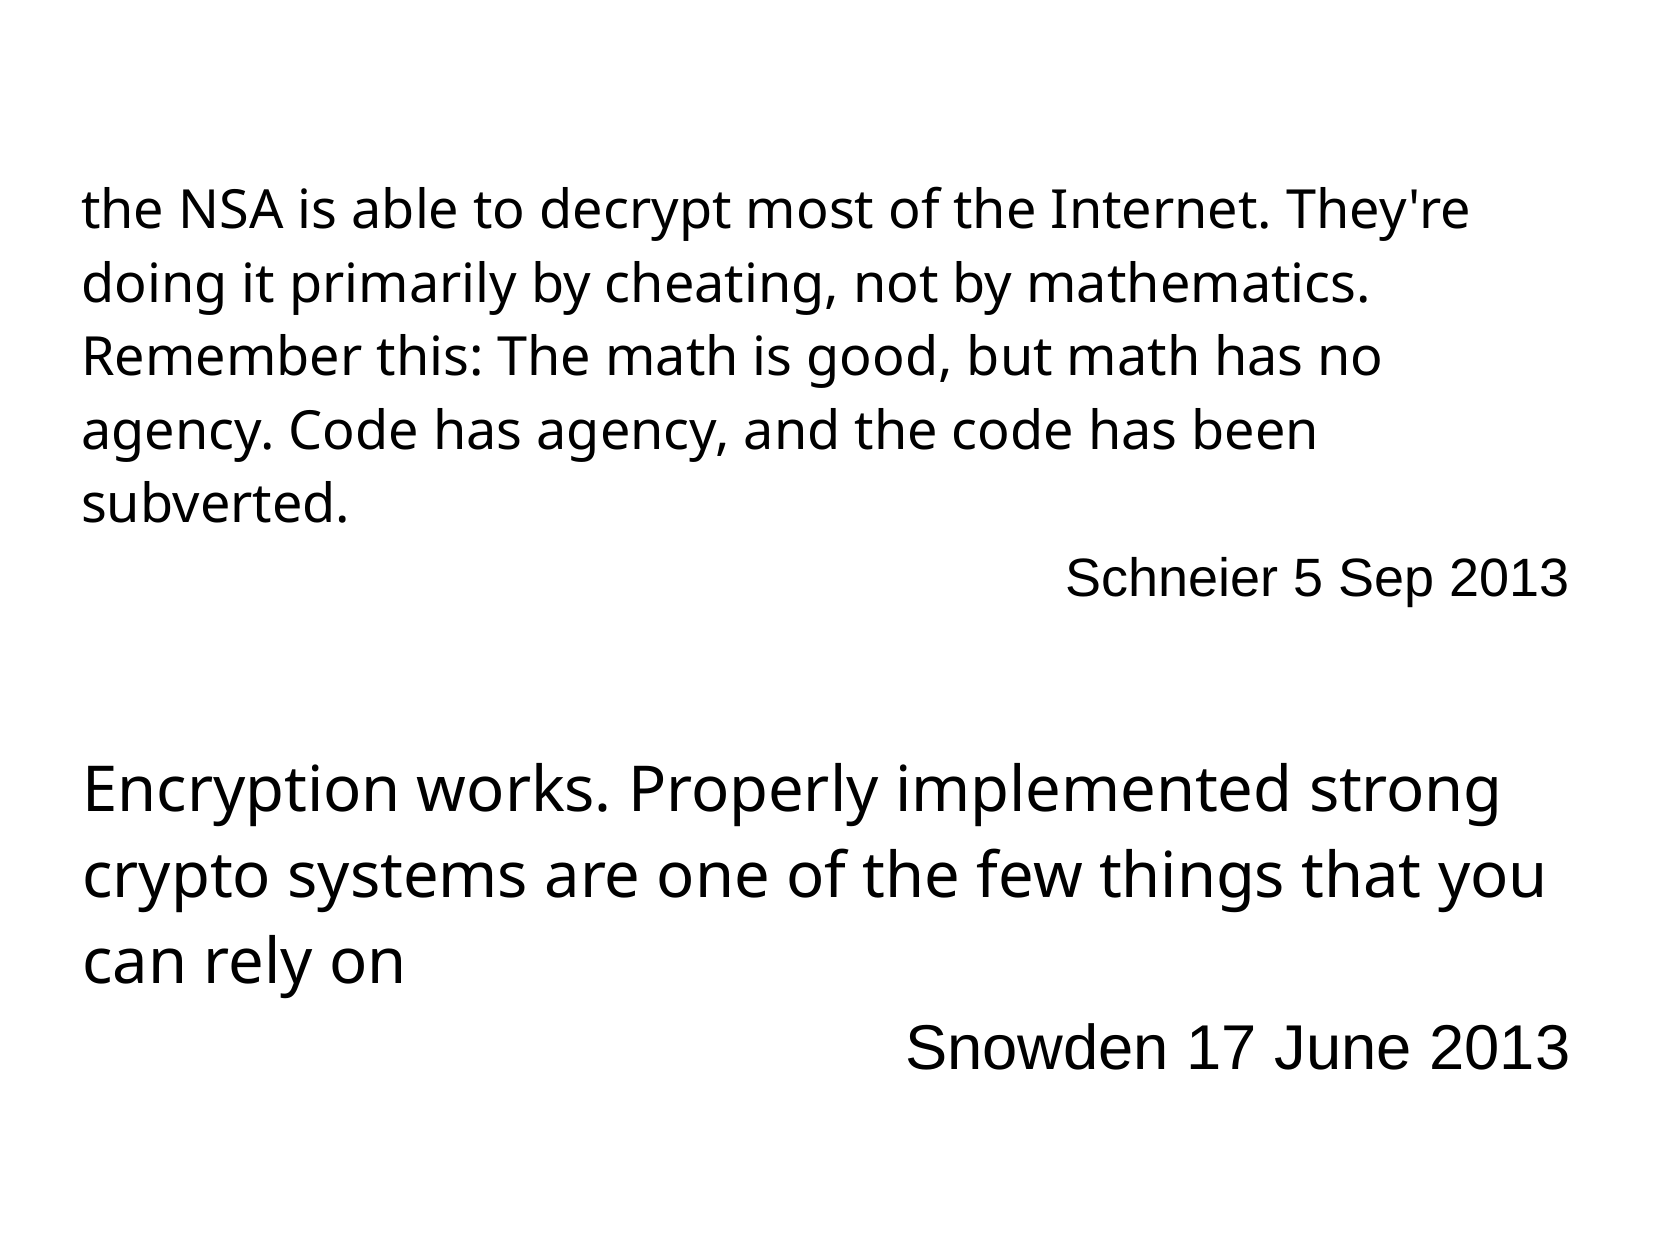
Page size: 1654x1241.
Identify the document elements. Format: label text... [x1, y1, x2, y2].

list Encryption works. Properly implemented strong crypto systems are one of the few things that you can rely on Snowden 17 June 2013 [82, 744, 1571, 1087]
list the NSA is able to decrypt most of the Internet. They're doing it primarily by cheating, not by mathematics. Remember this: The math is good, but math has no agency. Code has agency, and the code has been subverted. Schneier 5 Sep 2013 [81, 170, 1570, 614]
